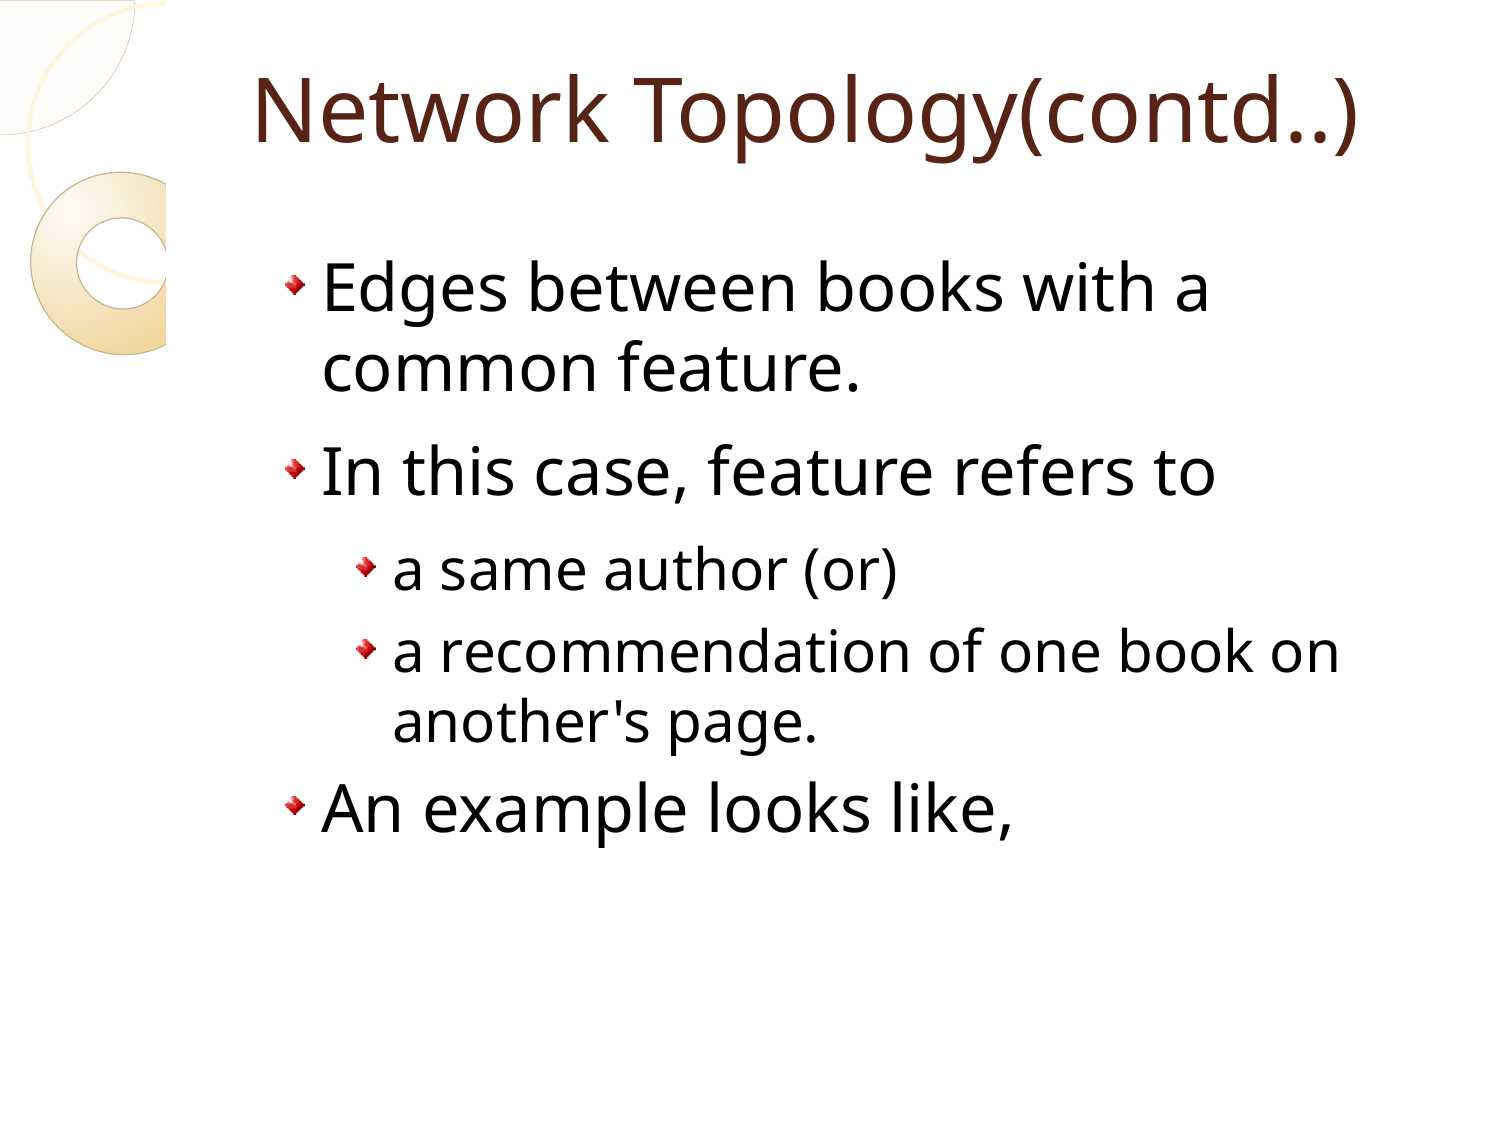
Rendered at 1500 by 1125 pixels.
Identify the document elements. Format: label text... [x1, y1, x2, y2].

list Edges between books with a common feature. In this case, feature refers to a same author (or) a recommendation of one book on another's page. An example looks like, [235, 237, 1466, 1025]
title Network Topology(contd..) [235, 45, 1466, 233]
